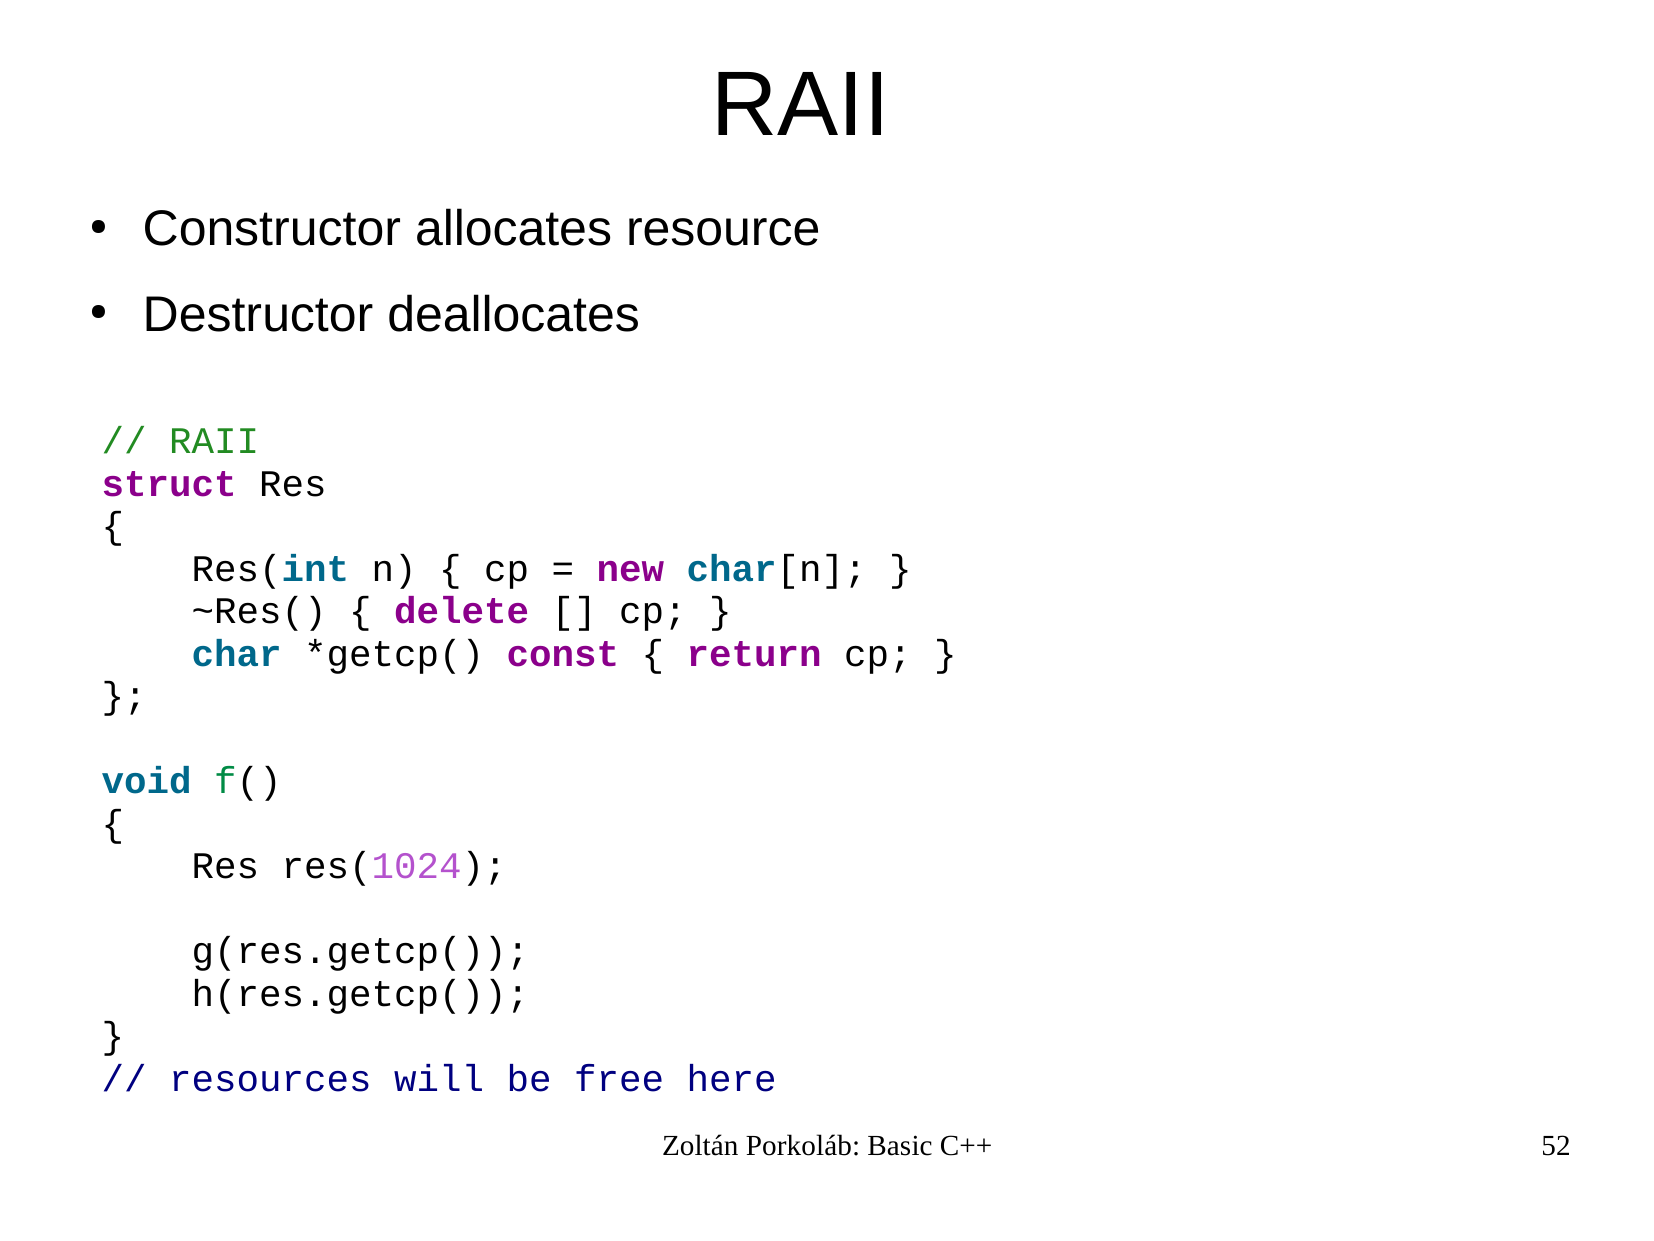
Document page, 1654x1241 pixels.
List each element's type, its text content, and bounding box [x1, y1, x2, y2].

list Constructor allocates resource Destructor deallocates [71, 119, 1606, 346]
title RAII [56, 0, 1546, 208]
text_box // RAII struct Res { Res(int n) { cp = new char[n]; } ~Res() { delete [] cp; } char *getcp() const { return cp; } }; void f() { Res res(1024); g(res.getcp()); h(res.getcp()); } // resources will be free here [86, 414, 1651, 1157]
